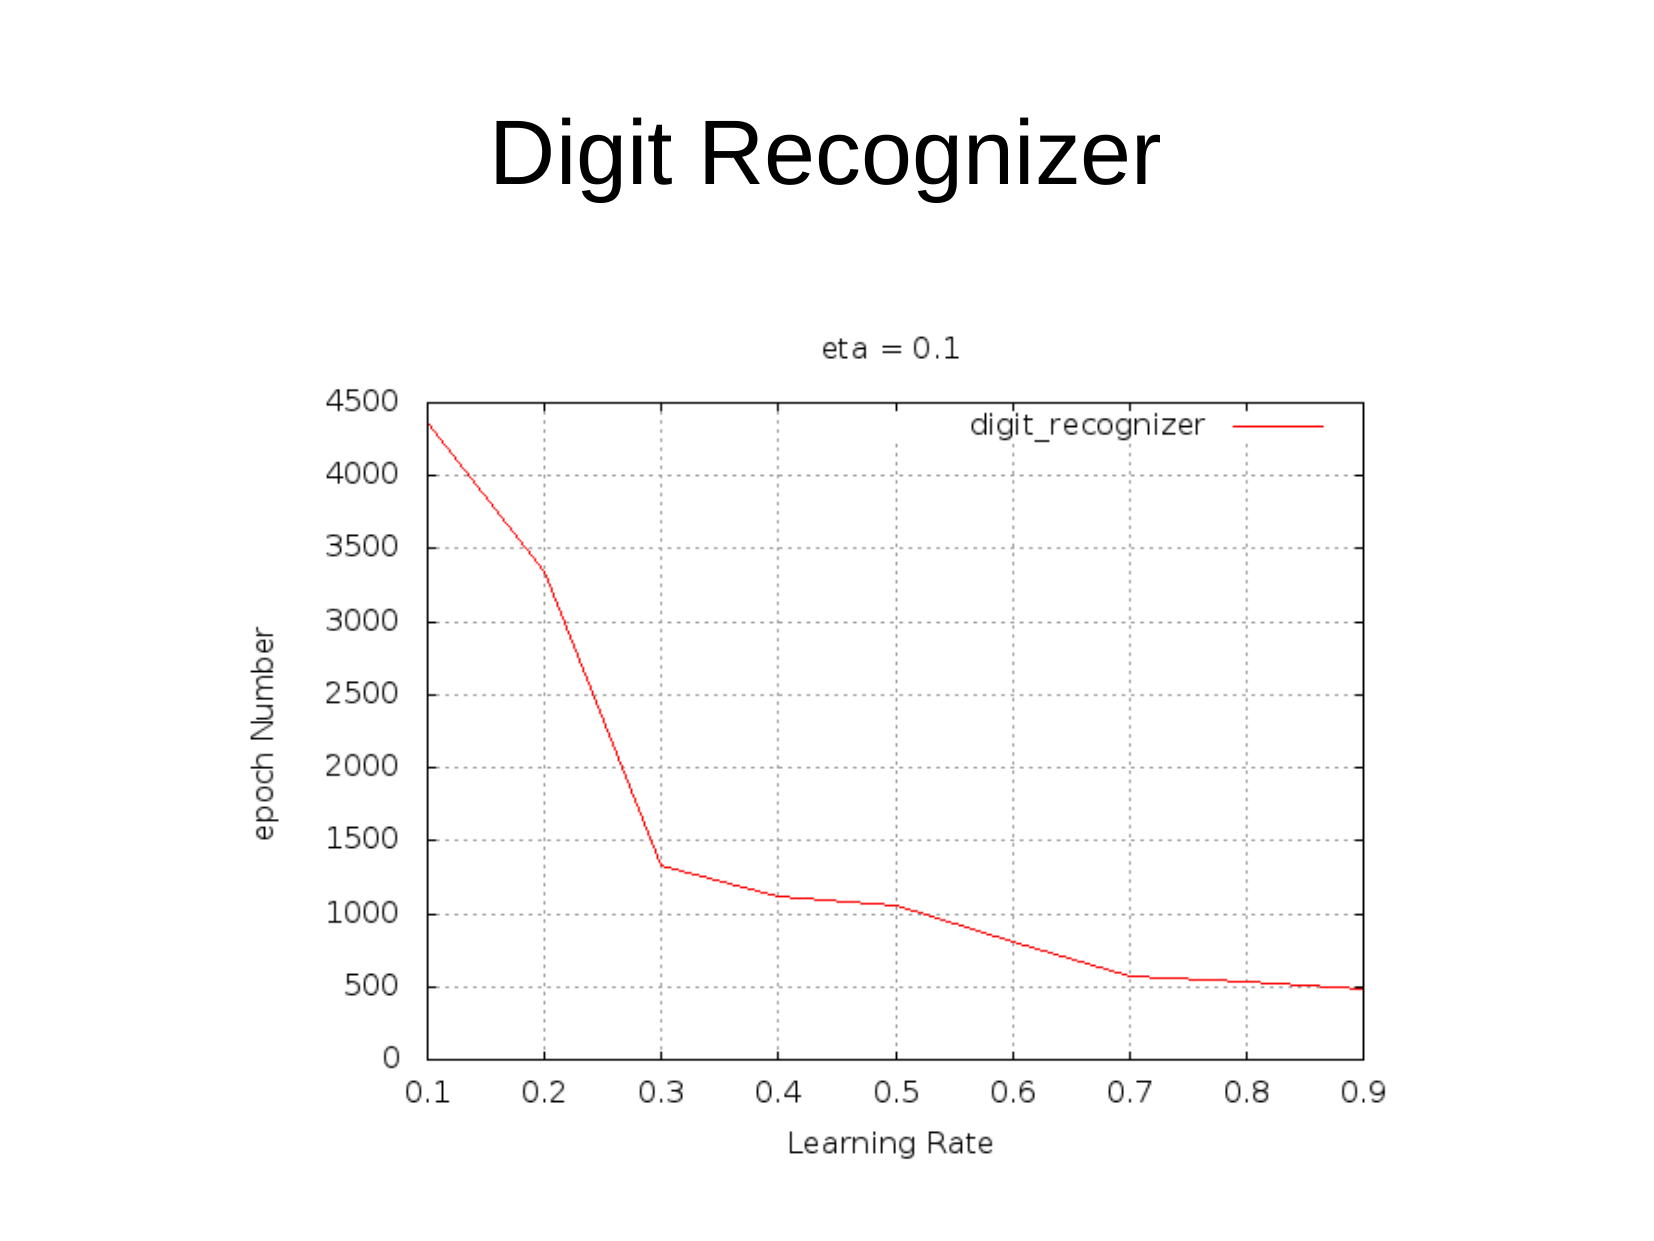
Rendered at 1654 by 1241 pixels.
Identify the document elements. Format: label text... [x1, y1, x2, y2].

title Digit Recognizer [82, 49, 1571, 257]
picture [240, 299, 1426, 1170]
